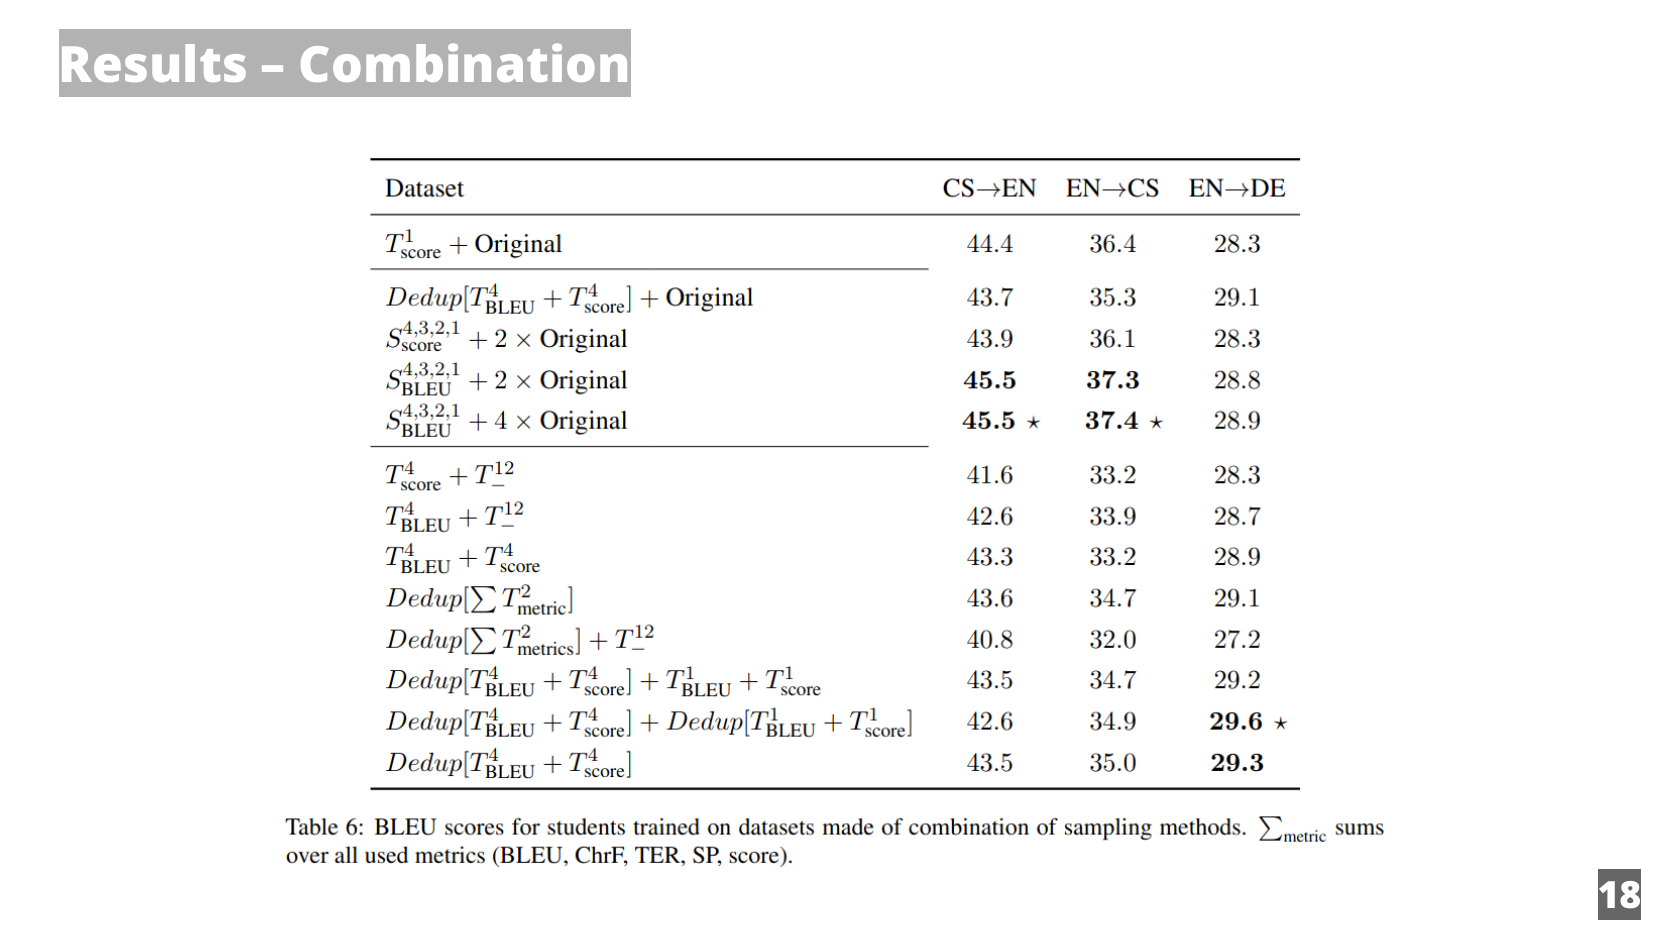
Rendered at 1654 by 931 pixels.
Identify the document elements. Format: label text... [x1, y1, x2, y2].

picture [276, 140, 1406, 878]
title Results – Combination [59, 0, 1595, 98]
